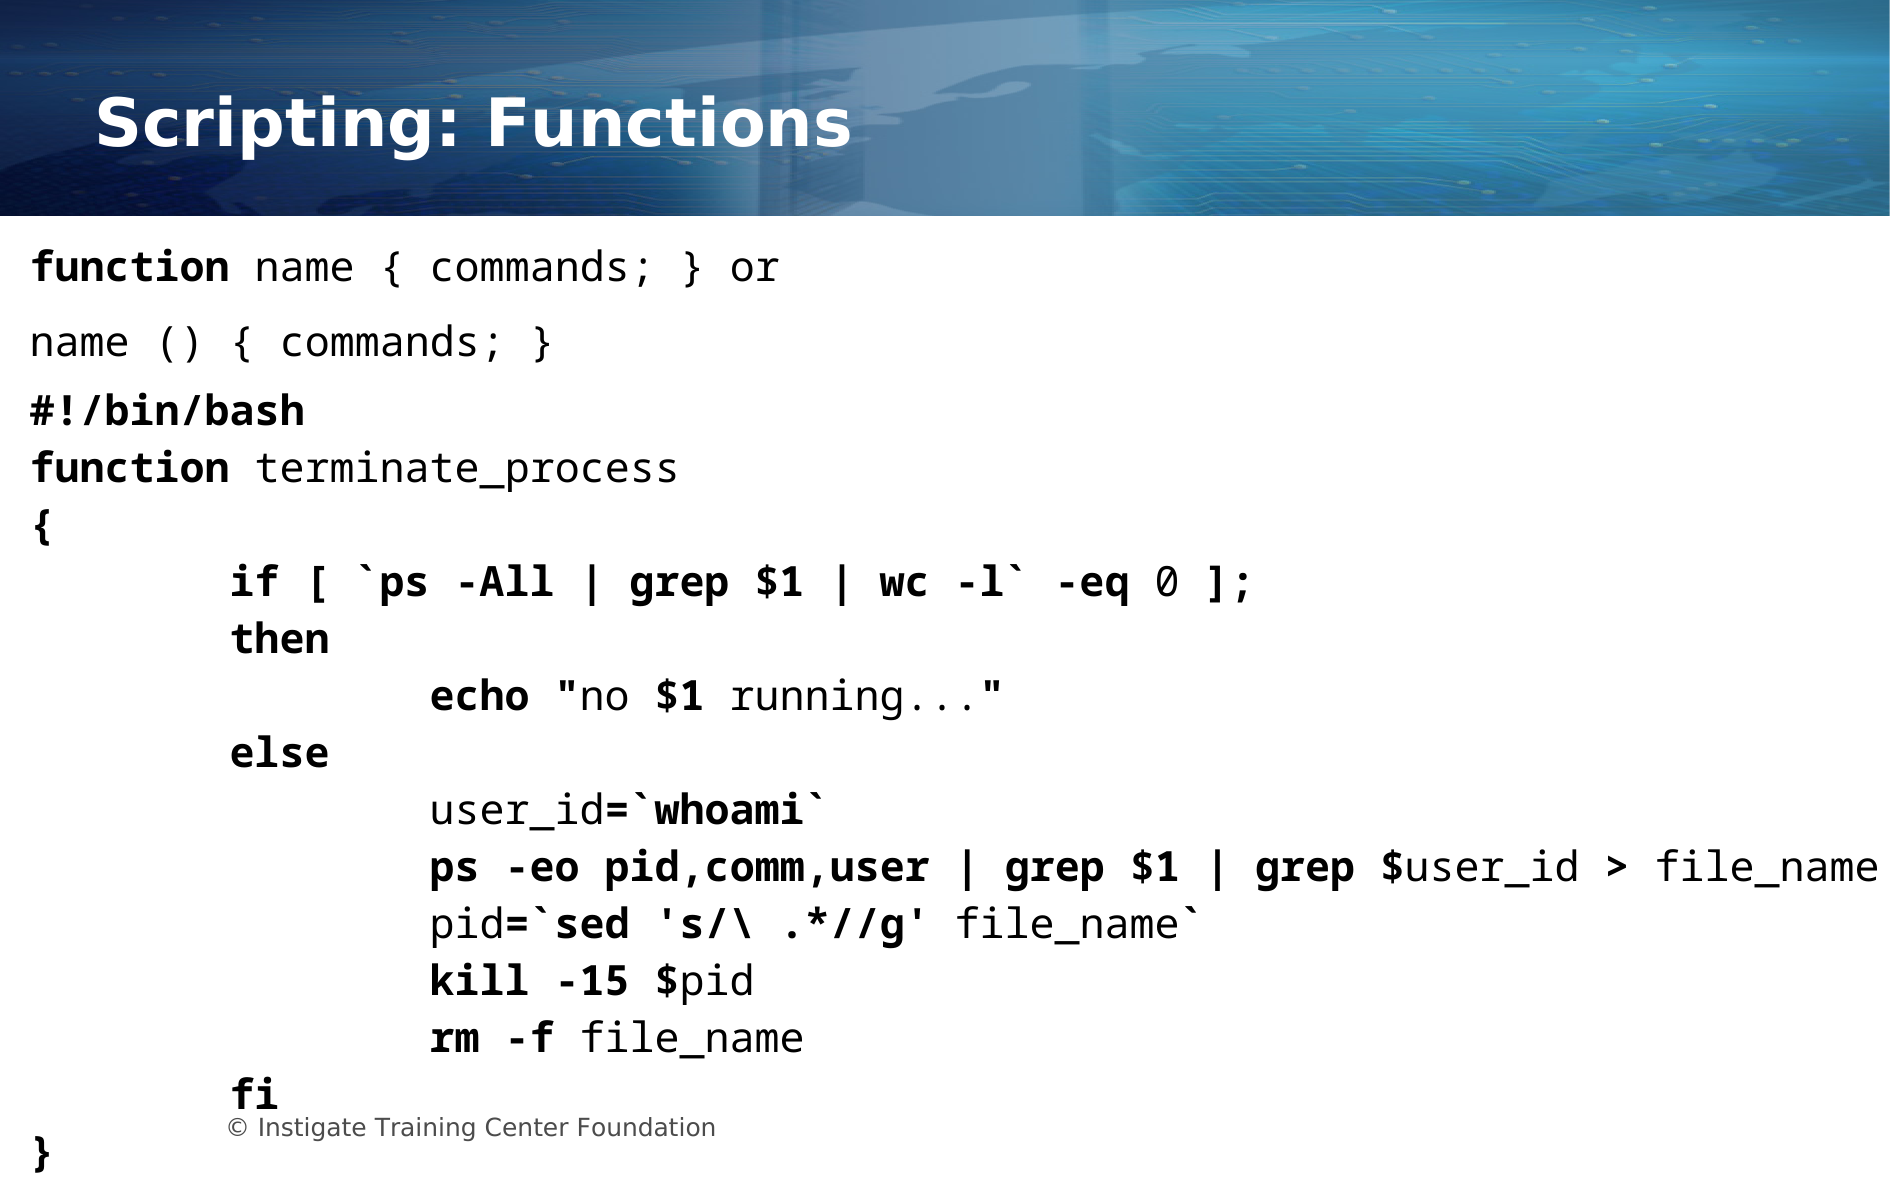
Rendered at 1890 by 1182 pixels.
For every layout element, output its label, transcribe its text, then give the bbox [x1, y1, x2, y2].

title Scripting: Functions [94, 54, 1793, 210]
picture [0, 0, 1890, 216]
list function name { commands; } or name () { commands; } #!/bin/bash function terminate_process { if [ `ps -All | grep $1 | wc -l` -eq 0 ]; then echo "no $1 running..." else user_id=`whoami` ps -eo pid,comm,user | grep $1 | grep $user_id > file_name pid=`sed 's/\ .*//g' file_name` kill -15 $pid rm -f file_name fi } terminate_process $1 [29, 236, 1883, 1088]
